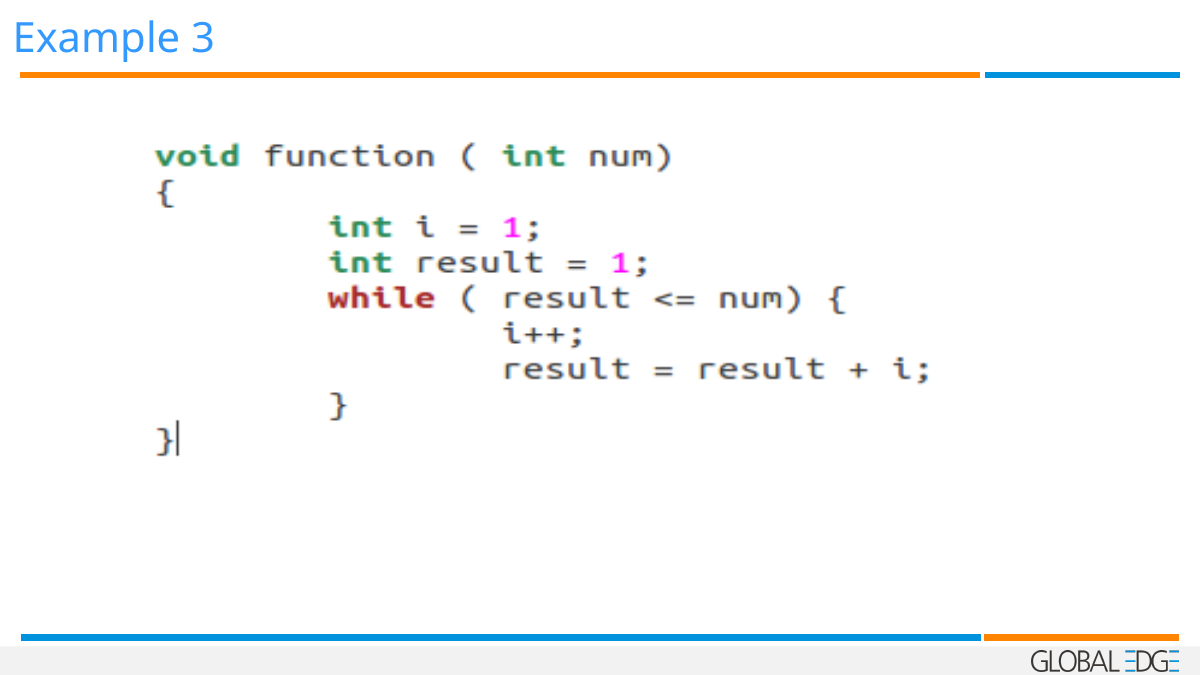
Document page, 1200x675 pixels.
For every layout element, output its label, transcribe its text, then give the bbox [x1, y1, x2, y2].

picture [153, 141, 957, 472]
picture [1031, 650, 1179, 672]
title Example 3 [12, 9, 1088, 63]
